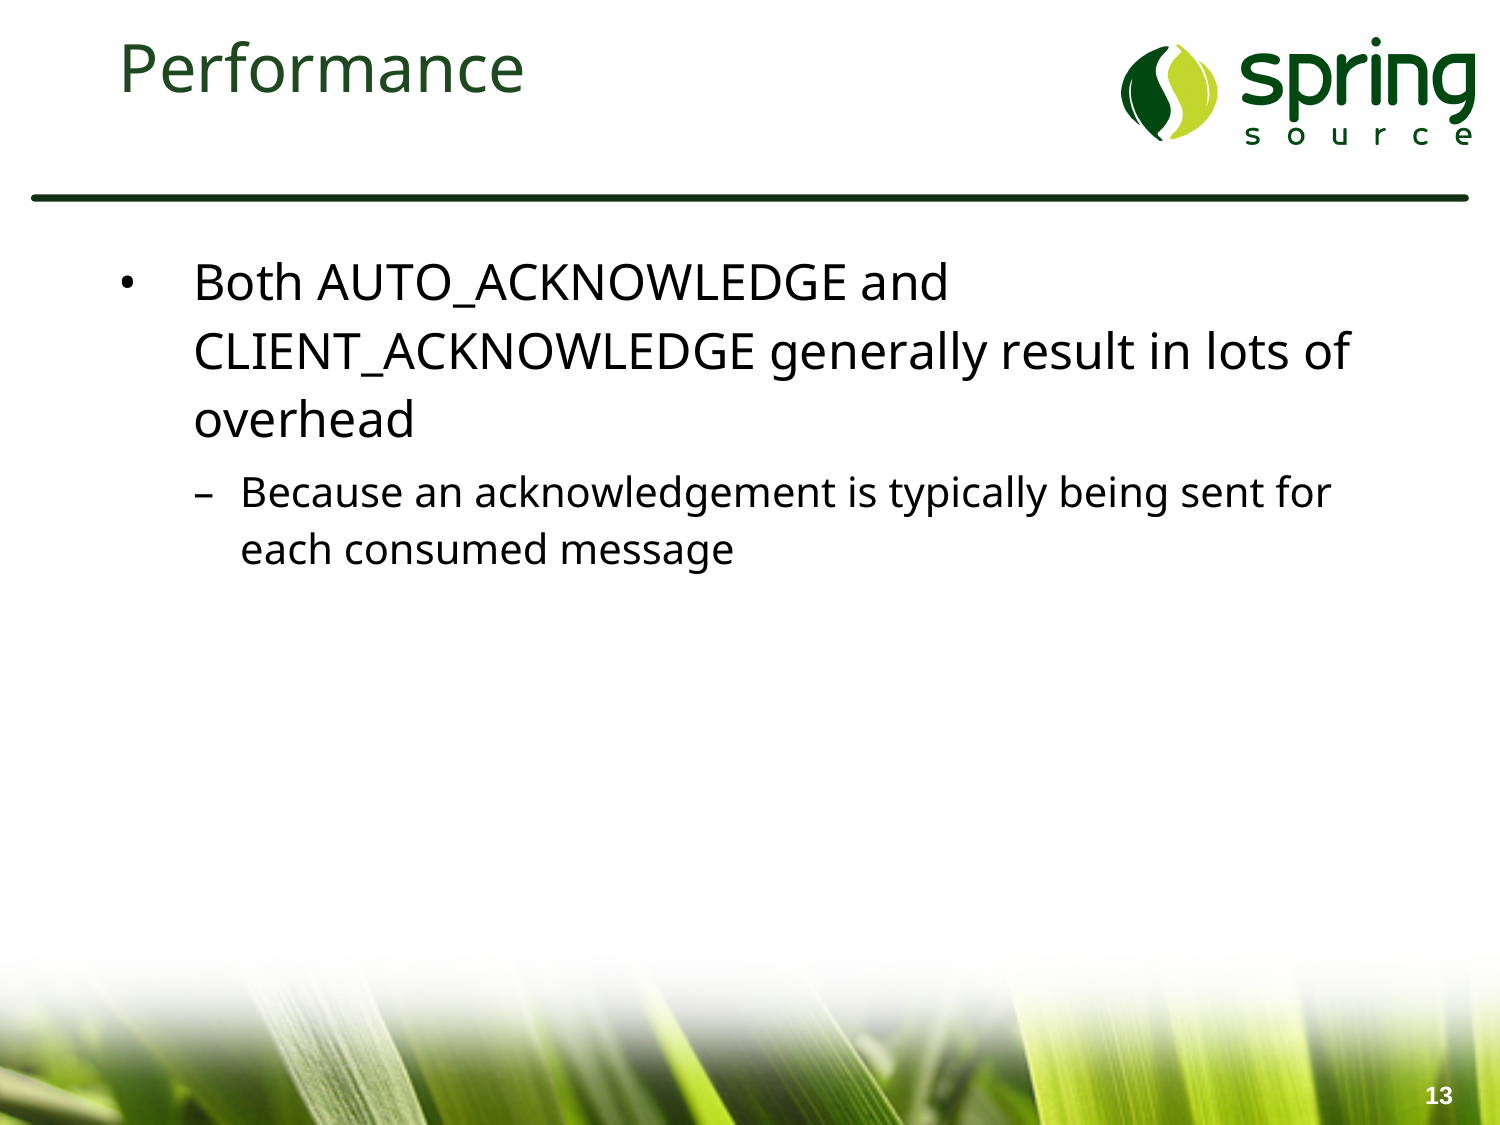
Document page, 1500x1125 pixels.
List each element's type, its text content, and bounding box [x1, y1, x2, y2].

picture [1136, 37, 1475, 145]
picture [0, 944, 1500, 1125]
list Both AUTO_ACKNOWLEDGE and CLIENT_ACKNOWLEDGE generally result in lots of overhead Because an acknowledgement is typically being sent for each consumed message [103, 239, 1395, 903]
title Performance [103, 14, 1136, 177]
